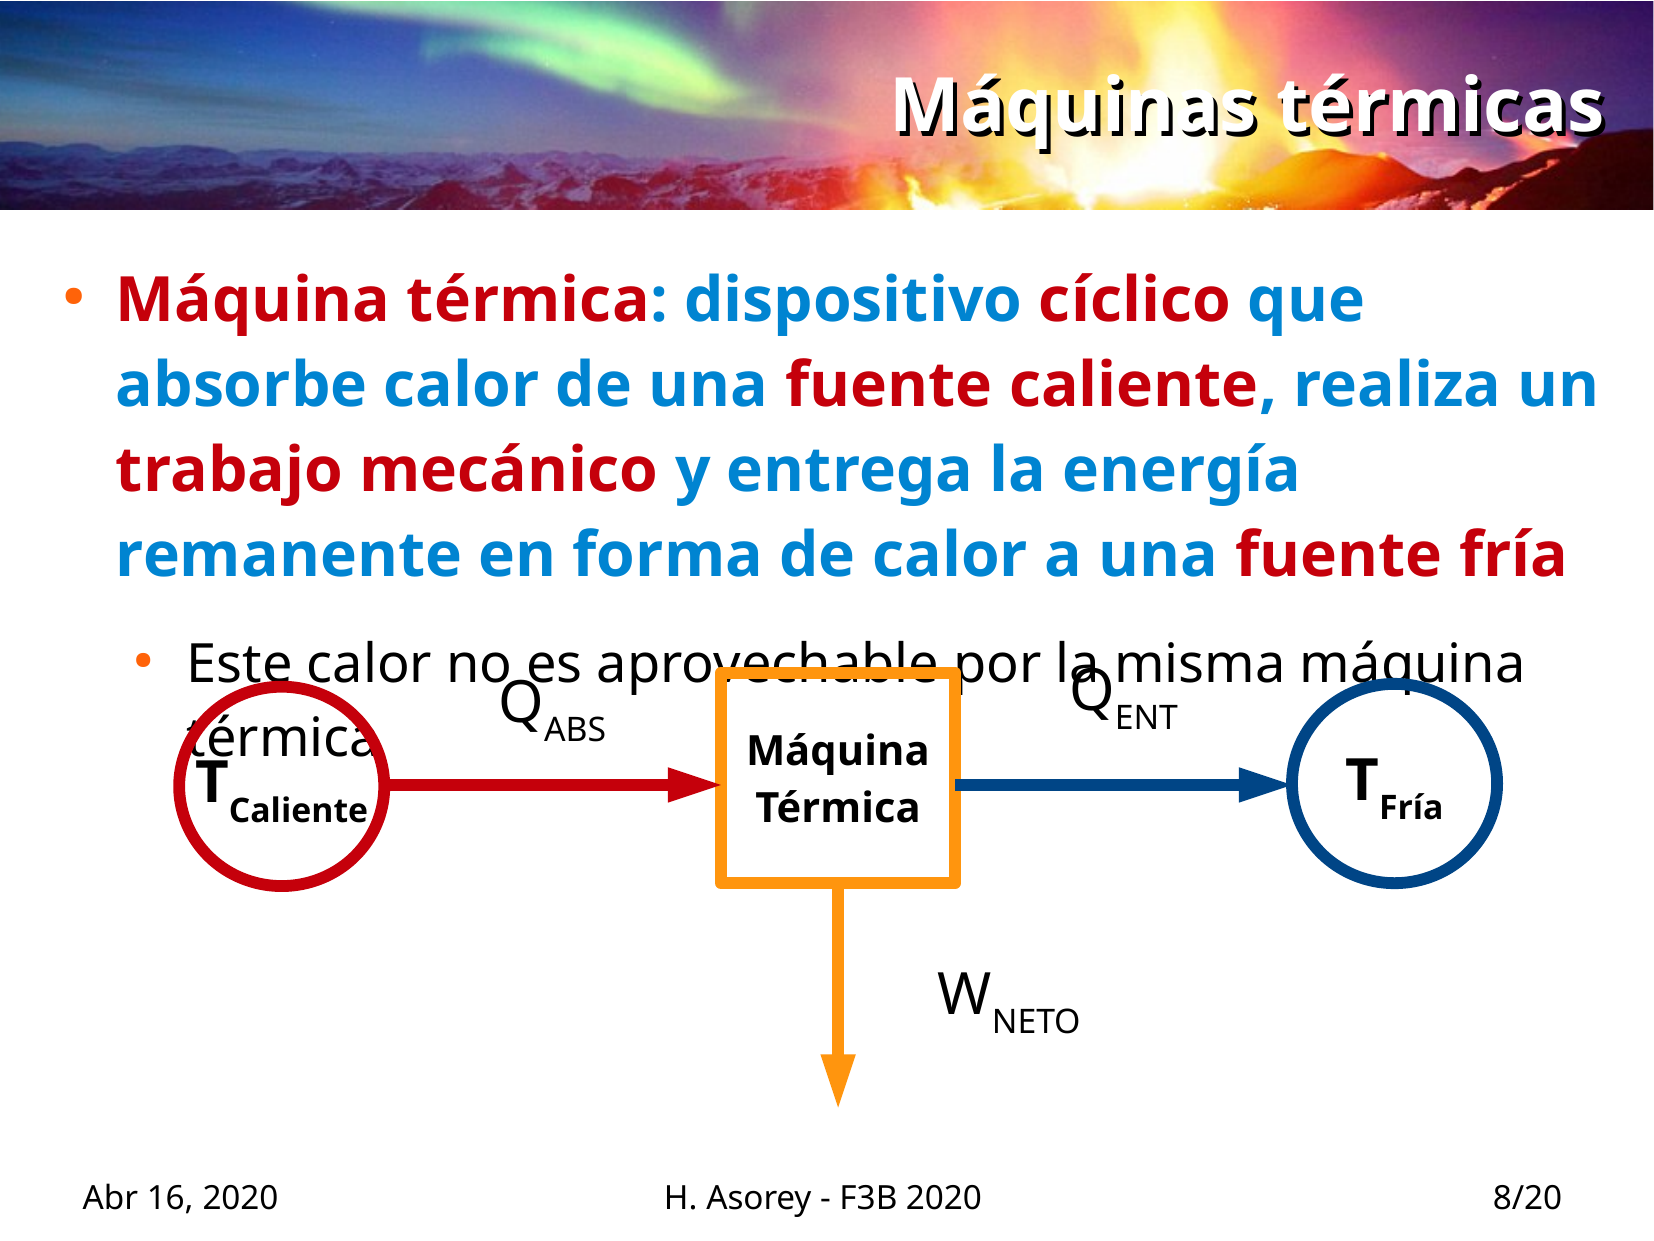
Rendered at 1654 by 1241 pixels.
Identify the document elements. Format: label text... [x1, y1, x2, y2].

list Máquina térmica: dispositivo cíclico que absorbe calor de una fuente caliente, realiza un trabajo mecánico y entrega la energía remanente en forma de calor a una fuente fría Este calor no es aprovechable por la misma máquina térmica [45, 255, 1606, 1156]
text_box TCaliente [179, 686, 385, 887]
picture [0, 1, 1654, 210]
title Máquinas térmicas [45, 15, 1606, 191]
text_box Máquina Térmica [720, 672, 956, 884]
text_box WNETO [865, 945, 1153, 1156]
text_box TFría [1292, 683, 1498, 884]
